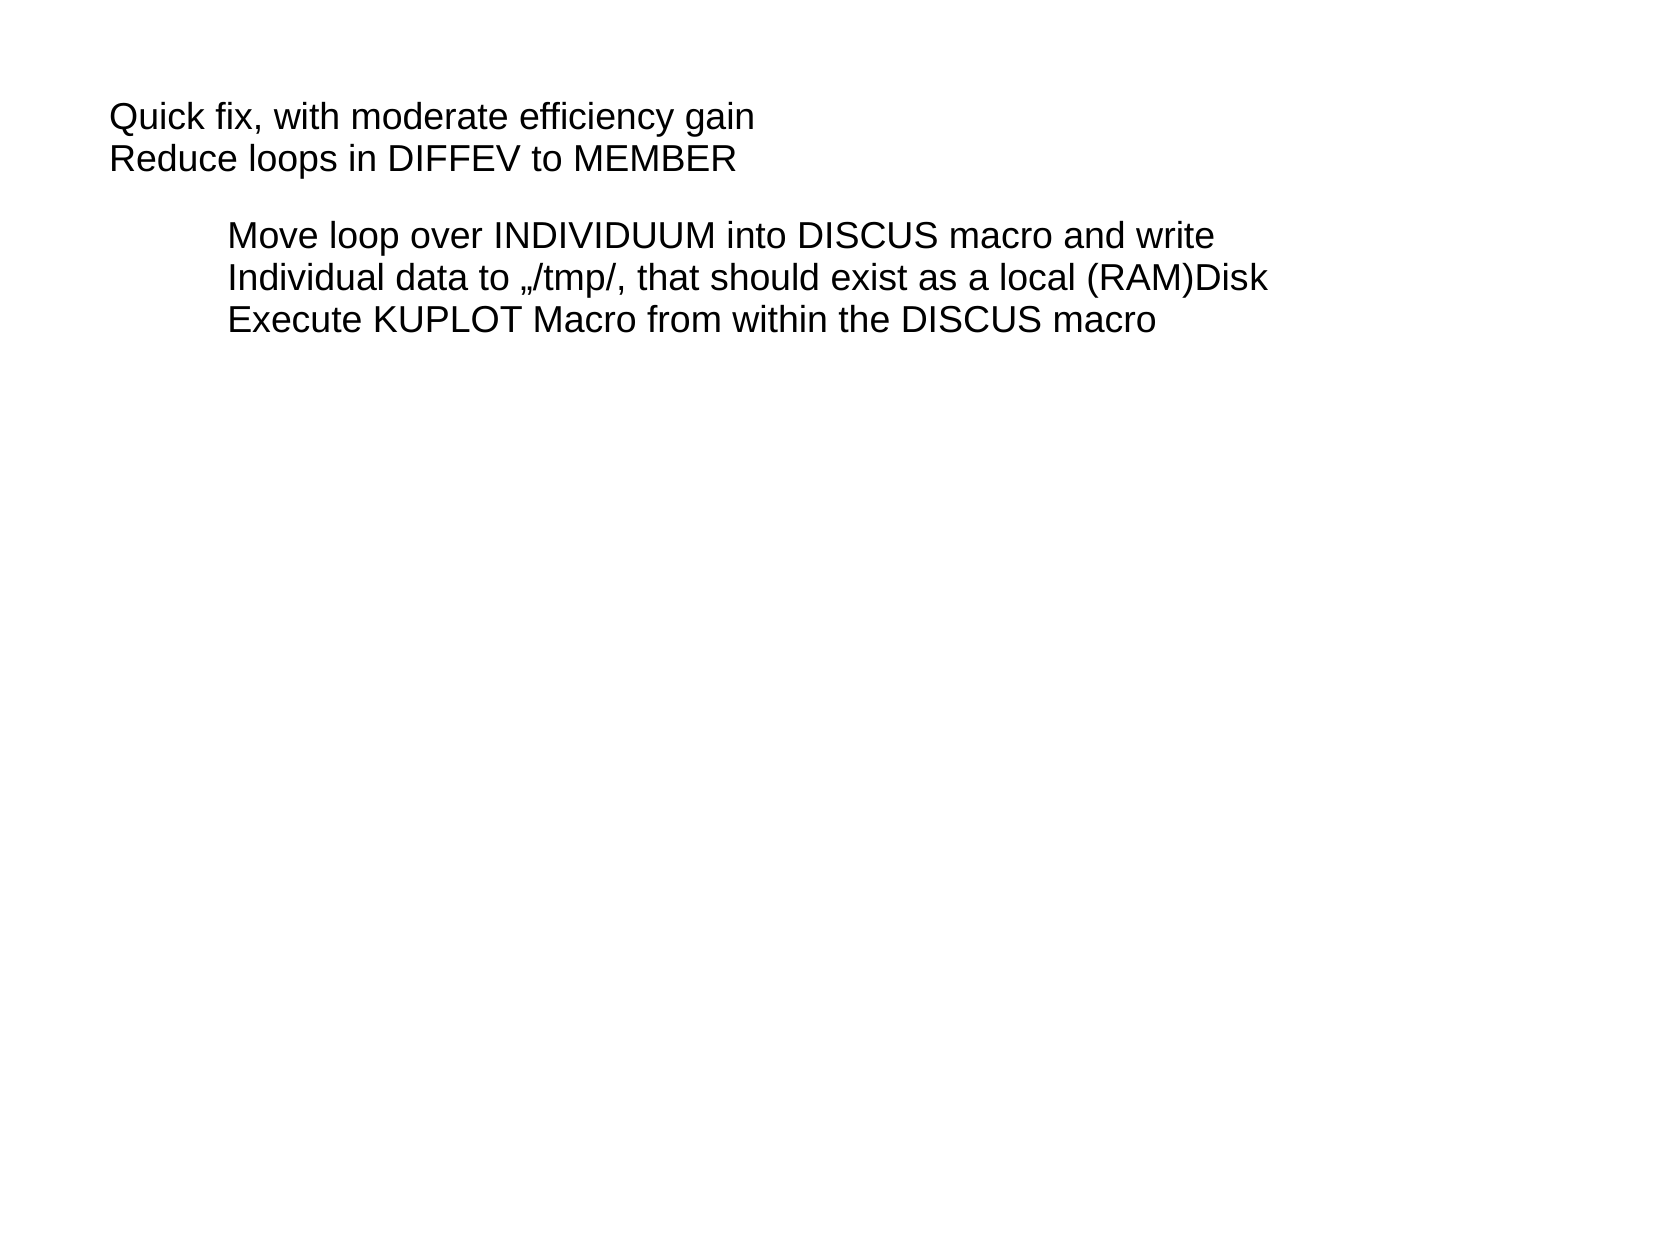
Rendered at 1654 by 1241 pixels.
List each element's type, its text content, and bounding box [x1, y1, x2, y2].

text_box Move loop over INDIVIDUUM into DISCUS macro and write Individual data to „/tmp/, that should exist as a local (RAM)Disk Execute KUPLOT Macro from within the DISCUS macro [212, 206, 1284, 348]
text_box Quick fix, with moderate efficiency gain Reduce loops in DIFFEV to MEMBER [94, 88, 771, 188]
